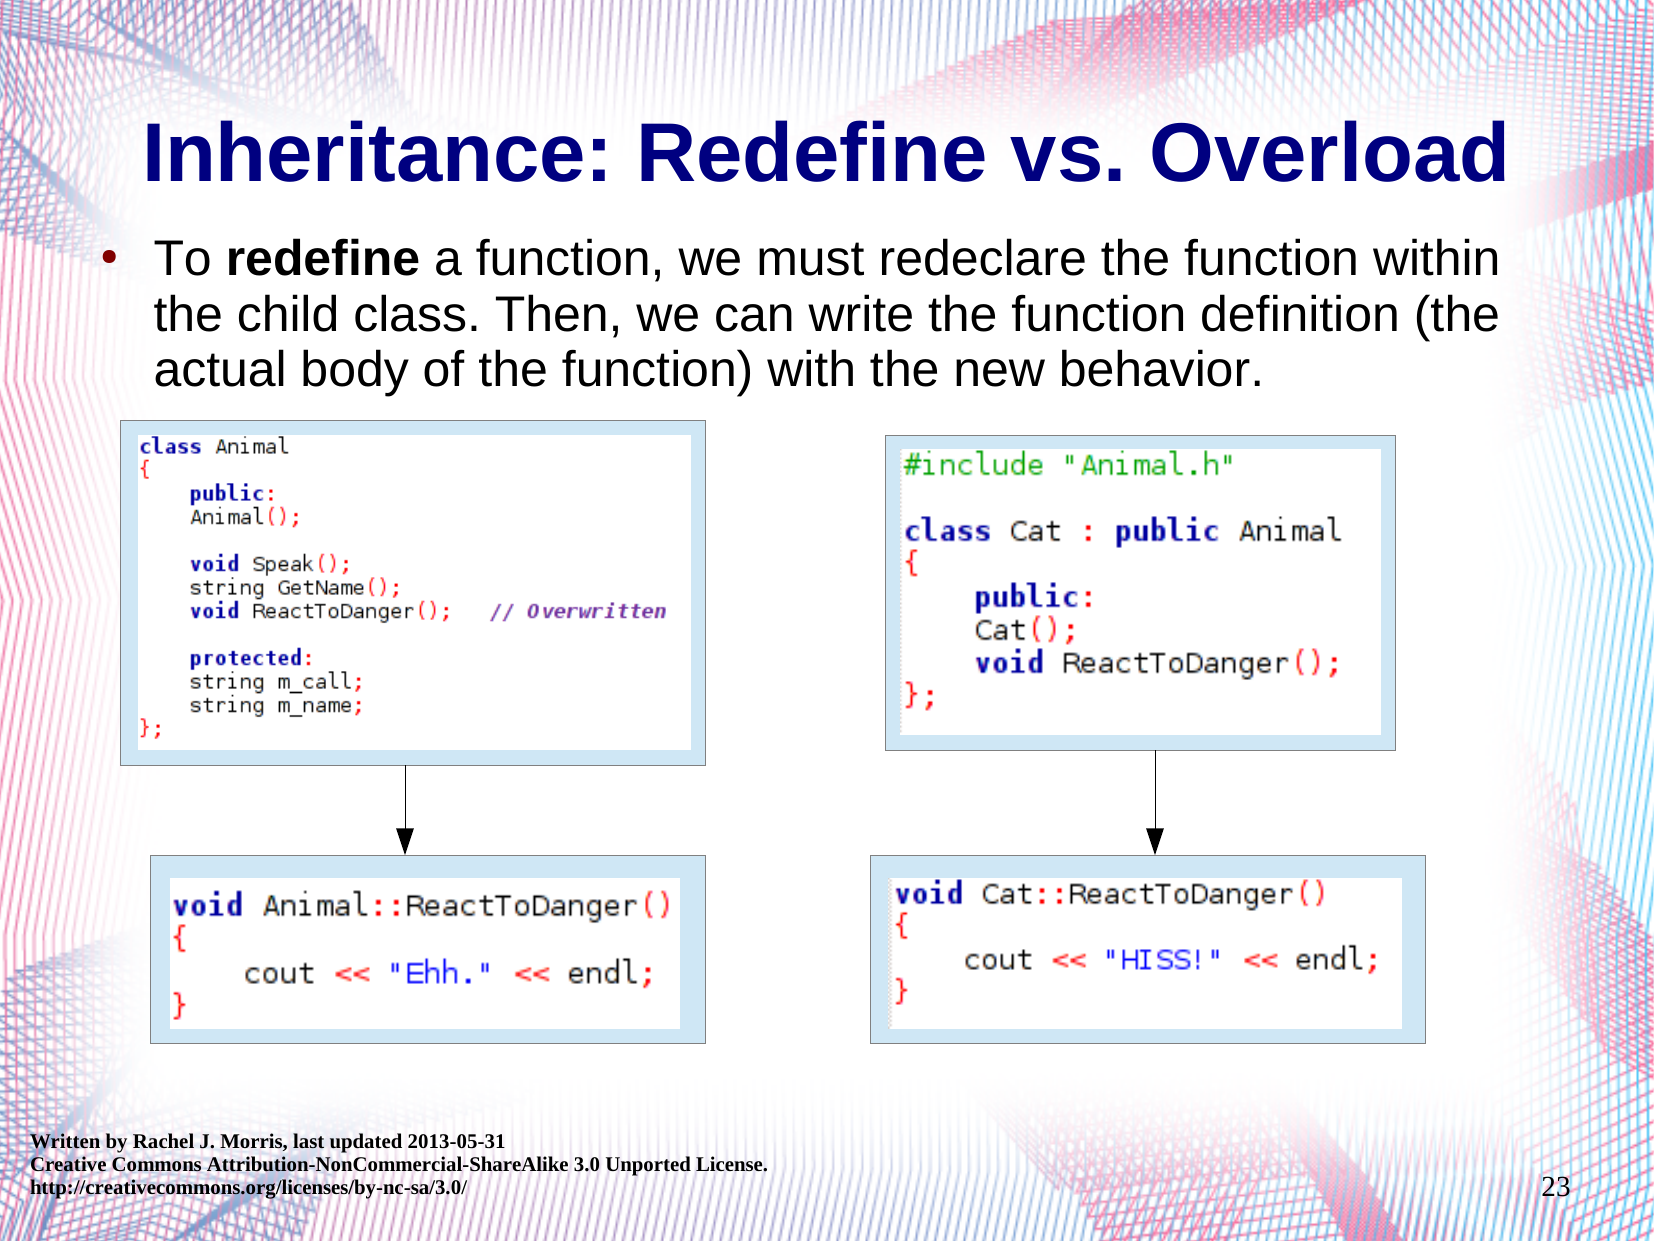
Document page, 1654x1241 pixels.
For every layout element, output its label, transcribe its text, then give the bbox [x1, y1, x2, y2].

picture [0, 0, 1654, 1241]
text_box [885, 435, 1396, 751]
text_box [870, 855, 1426, 1044]
text_box [120, 420, 706, 766]
list To redefine a function, we must redeclare the function within the child class. Then, we can write the function definition (the actual body of the function) with the new behavior. [82, 230, 1571, 398]
text_box [150, 855, 706, 1044]
title Inheritance: Redefine vs. Overload [82, 49, 1571, 230]
